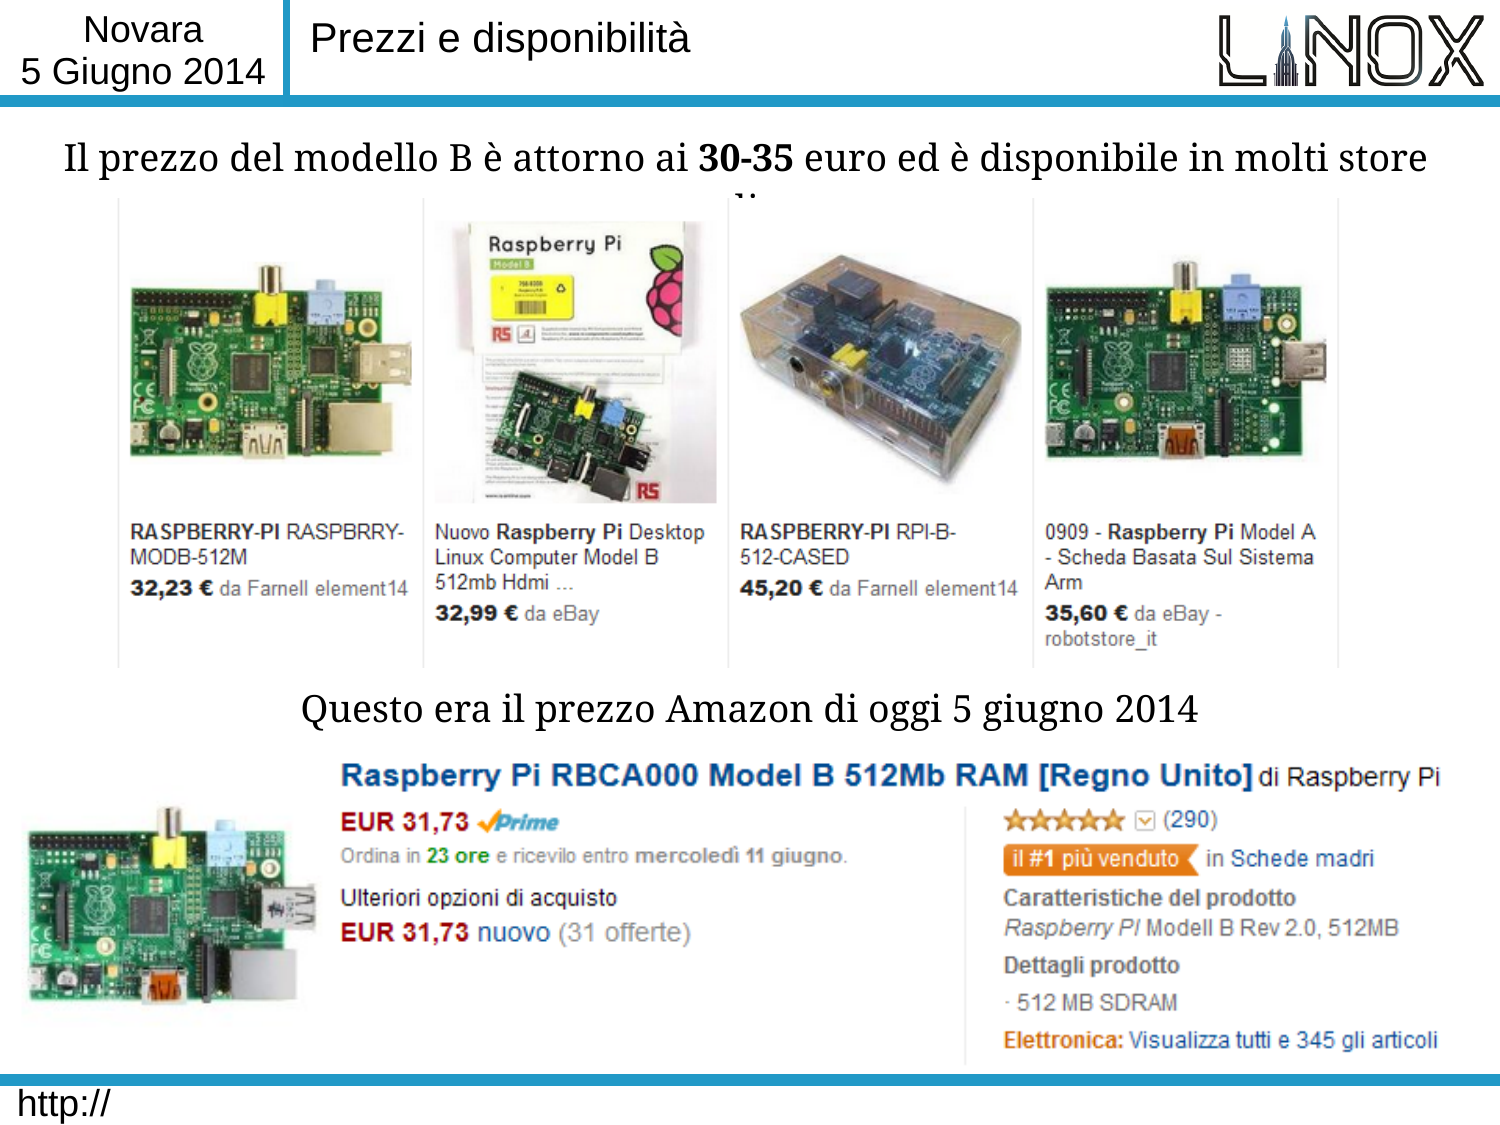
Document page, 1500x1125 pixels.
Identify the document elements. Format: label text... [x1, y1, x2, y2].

text_box Questo era il prezzo Amazon di oggi 5 giugno 2014 [265, 675, 1235, 734]
text_box Il prezzo del modello B è attorno ai 30-35 euro ed è disponibile in molti store online [13, 123, 1479, 182]
picture [107, 198, 1347, 668]
picture [0, 1074, 1500, 1086]
picture [0, 0, 1500, 107]
picture [11, 749, 1465, 1071]
list Prezzi e disponibilità [295, 7, 1321, 83]
